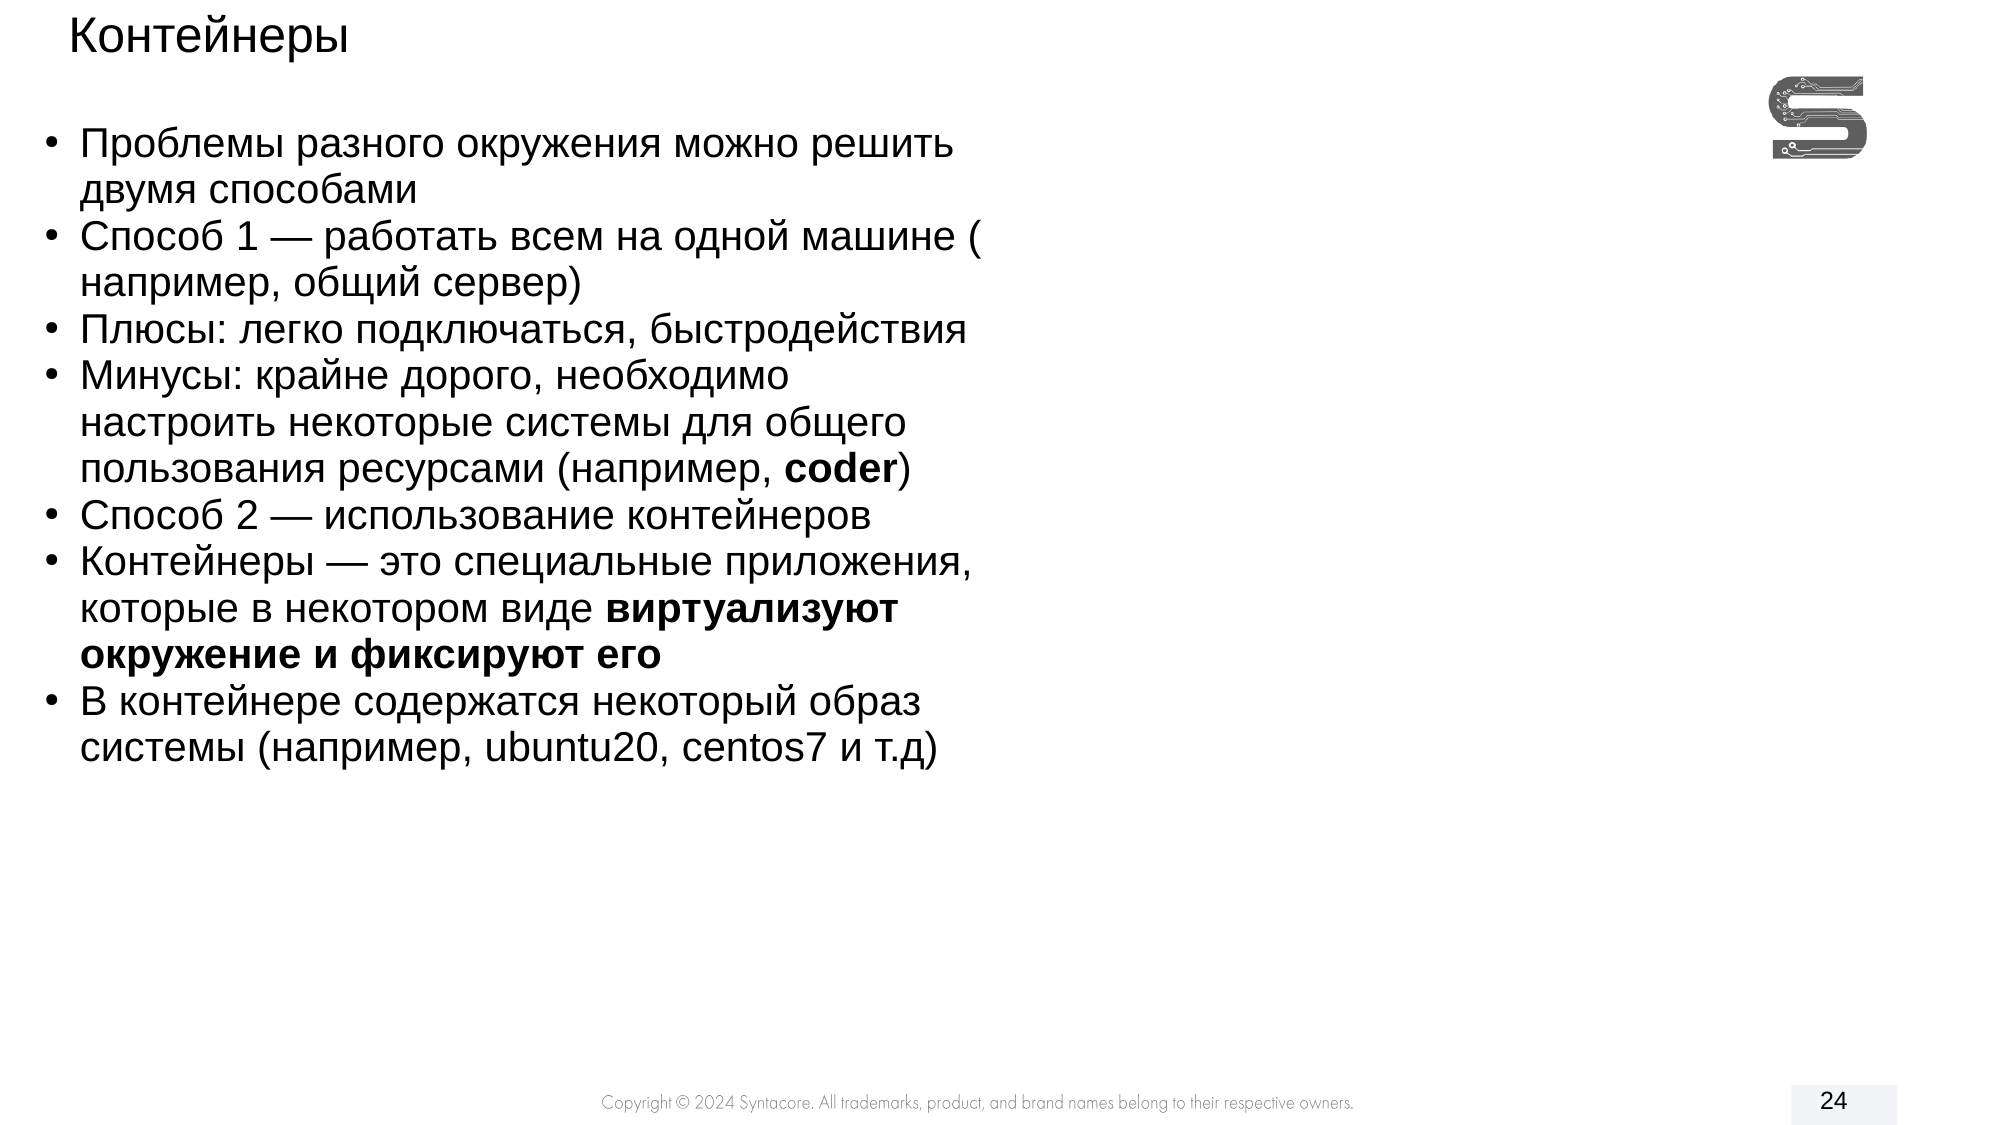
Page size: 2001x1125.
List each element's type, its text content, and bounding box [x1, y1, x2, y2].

text_box Проблемы разного окружения можно решить двумя способами Способ 1 — работать всем на одной машине ( например, общий сервер) Плюсы: легко подключаться, быстродействия Минусы: крайне дорого, необходимо настроить некоторые системы для общего пользования ресурсами (например, coder) Способ 2 — использование контейнеров Контейнеры — это специальные приложения, которые в некотором виде виртуализуют окружение и фиксируют его В контейнере содержатся некоторый образ системы (например, ubuntu20, centos7 и т.д) [29, 112, 999, 825]
text_box <number> [1805, 1079, 1949, 1123]
picture [1768, 76, 1867, 160]
text_box Контейнеры [0, 0, 768, 71]
picture [601, 1089, 1361, 1114]
